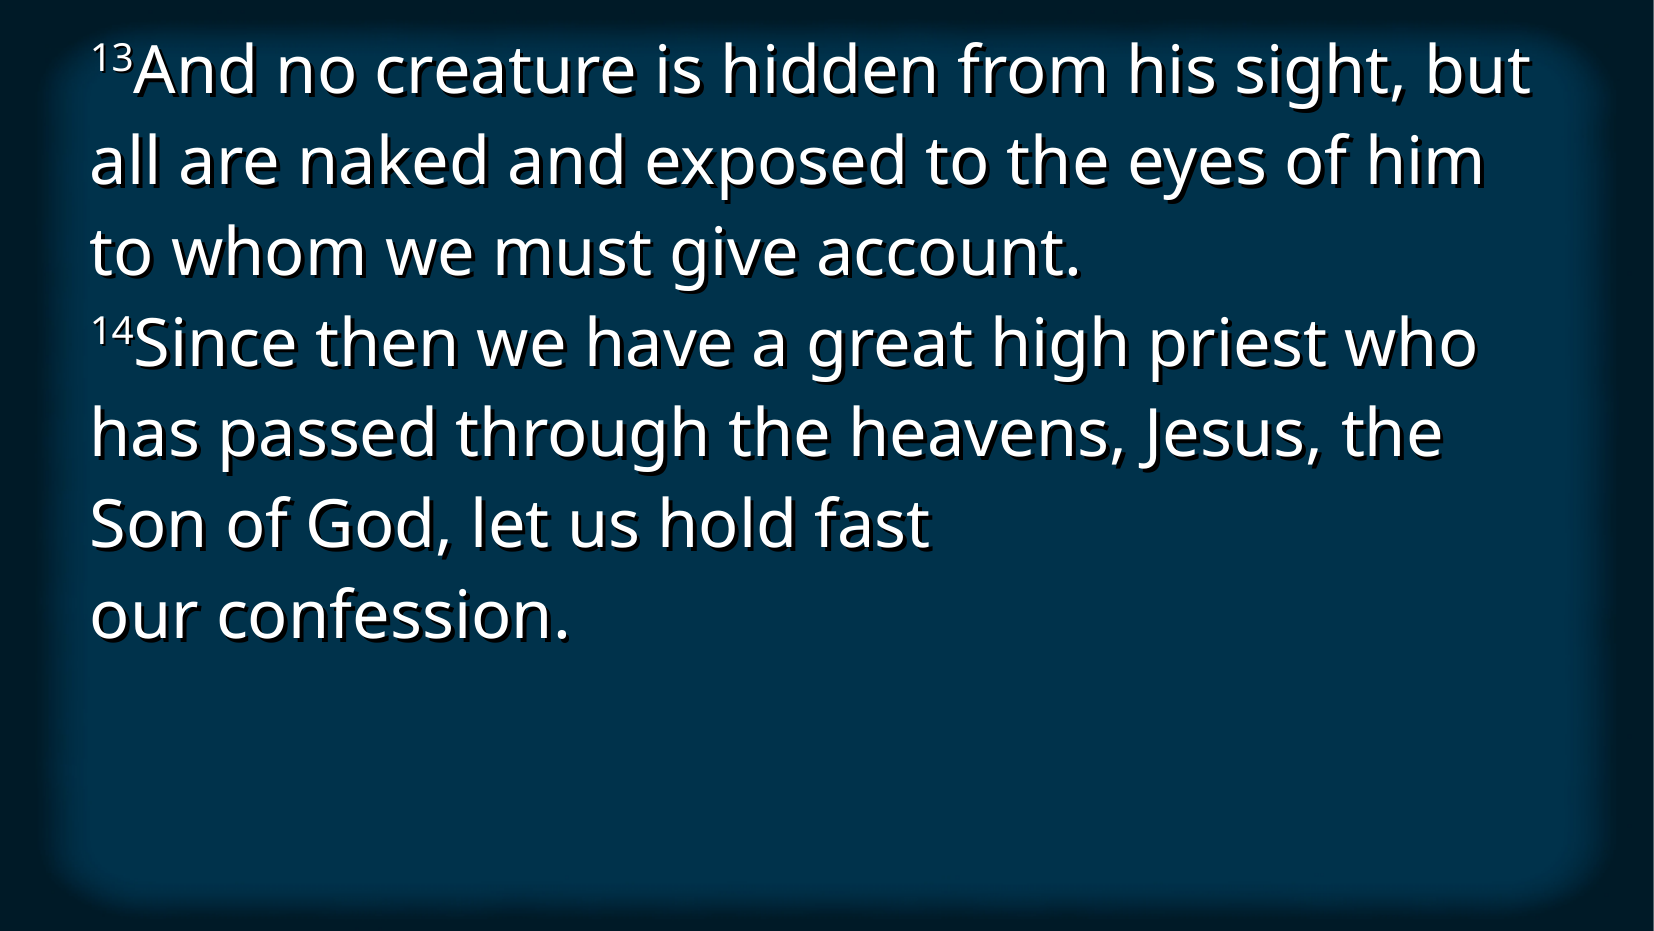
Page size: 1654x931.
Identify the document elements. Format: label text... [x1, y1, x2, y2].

text_box 13And no creature is hidden from his sight, but all are naked and exposed to the eyes of him to whom we must give account. 14Since then we have a great high priest who has passed through the heavens, Jesus, the Son of God, let us hold fast our confession. [75, 15, 1576, 652]
picture [0, 0, 1654, 931]
